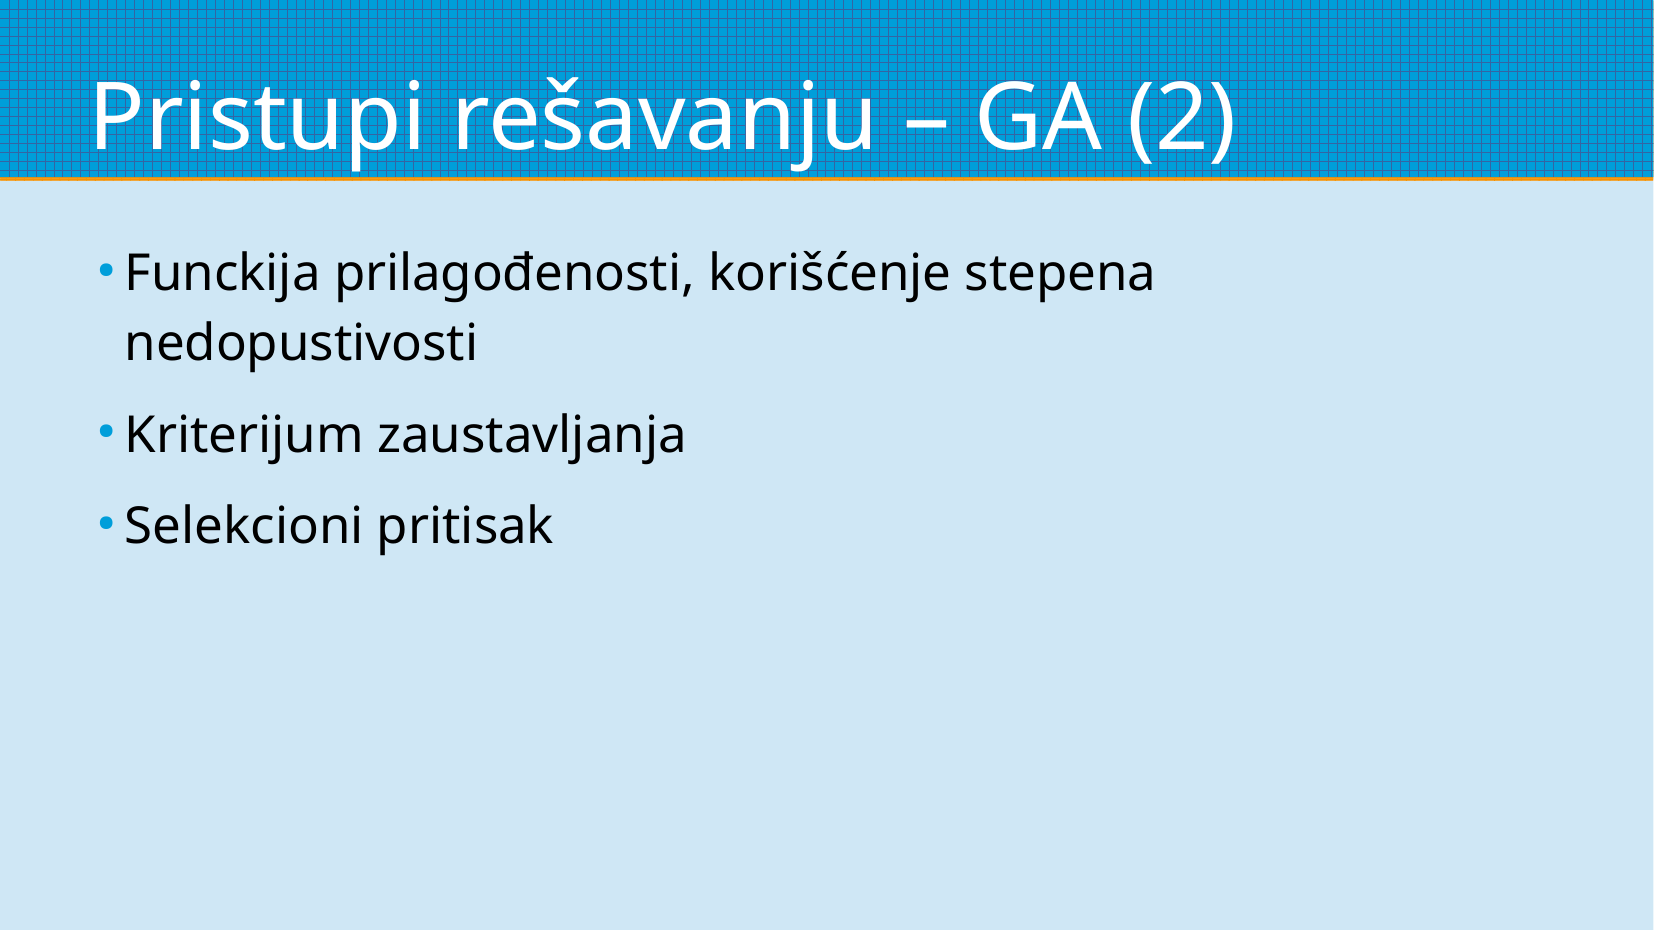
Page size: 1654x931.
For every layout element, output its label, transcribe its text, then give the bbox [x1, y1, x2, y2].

title Pristupi rešavanju – GA (2) [88, 14, 1565, 178]
list Funckija prilagođenosti, korišćenje stepena nedopustivosti Kriterijum zaustavljanja Selekcioni pritisak [88, 236, 1426, 563]
